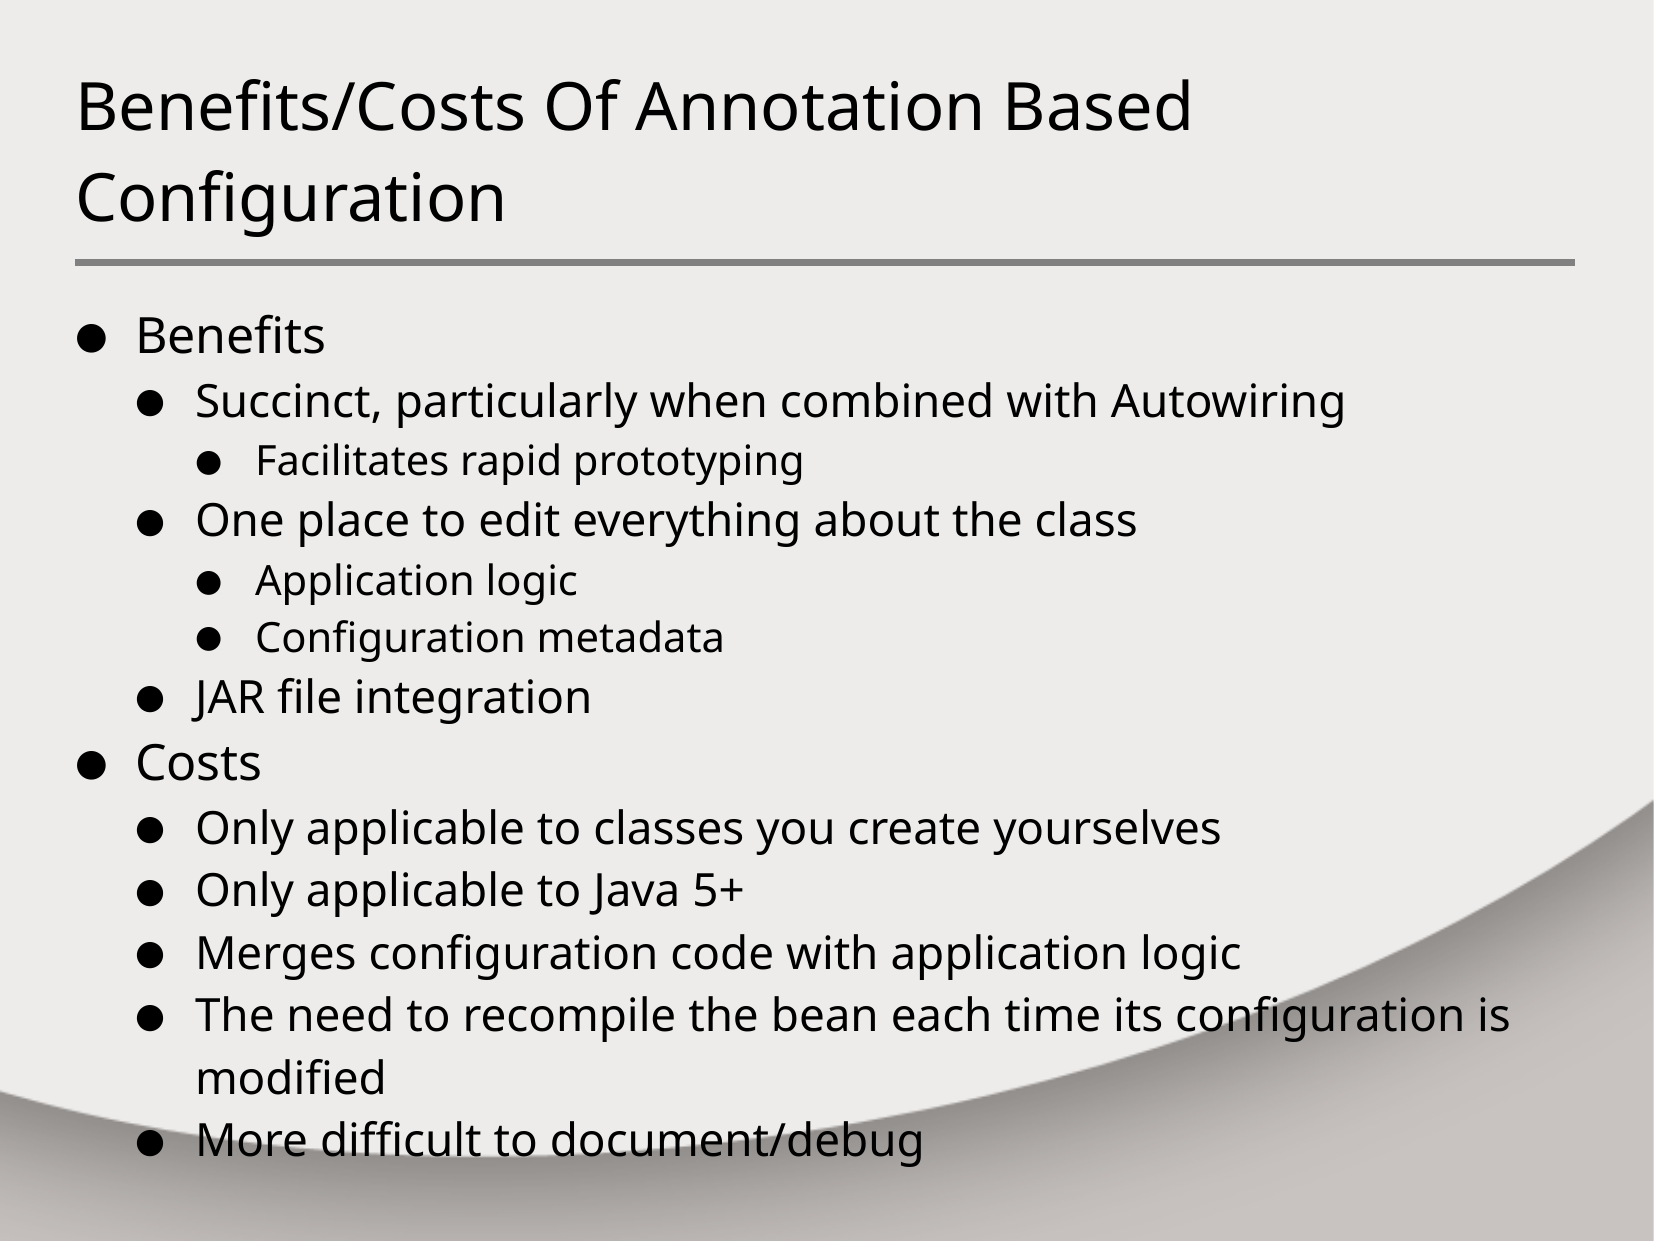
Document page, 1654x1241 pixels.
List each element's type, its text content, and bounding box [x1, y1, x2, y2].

list Benefits Succinct, particularly when combined with Autowiring Facilitates rapid prototyping One place to edit everything about the class Application logic Configuration metadata JAR file integration Costs Only applicable to classes you create yourselves Only applicable to Java 5+ Merges configuration code with application logic The need to recompile the bean each time its configuration is modified More difficult to document/debug [75, 300, 1576, 1163]
title Benefits/Costs Of Annotation Based Configuration [75, 75, 1576, 226]
picture [0, 0, 1654, 1241]
